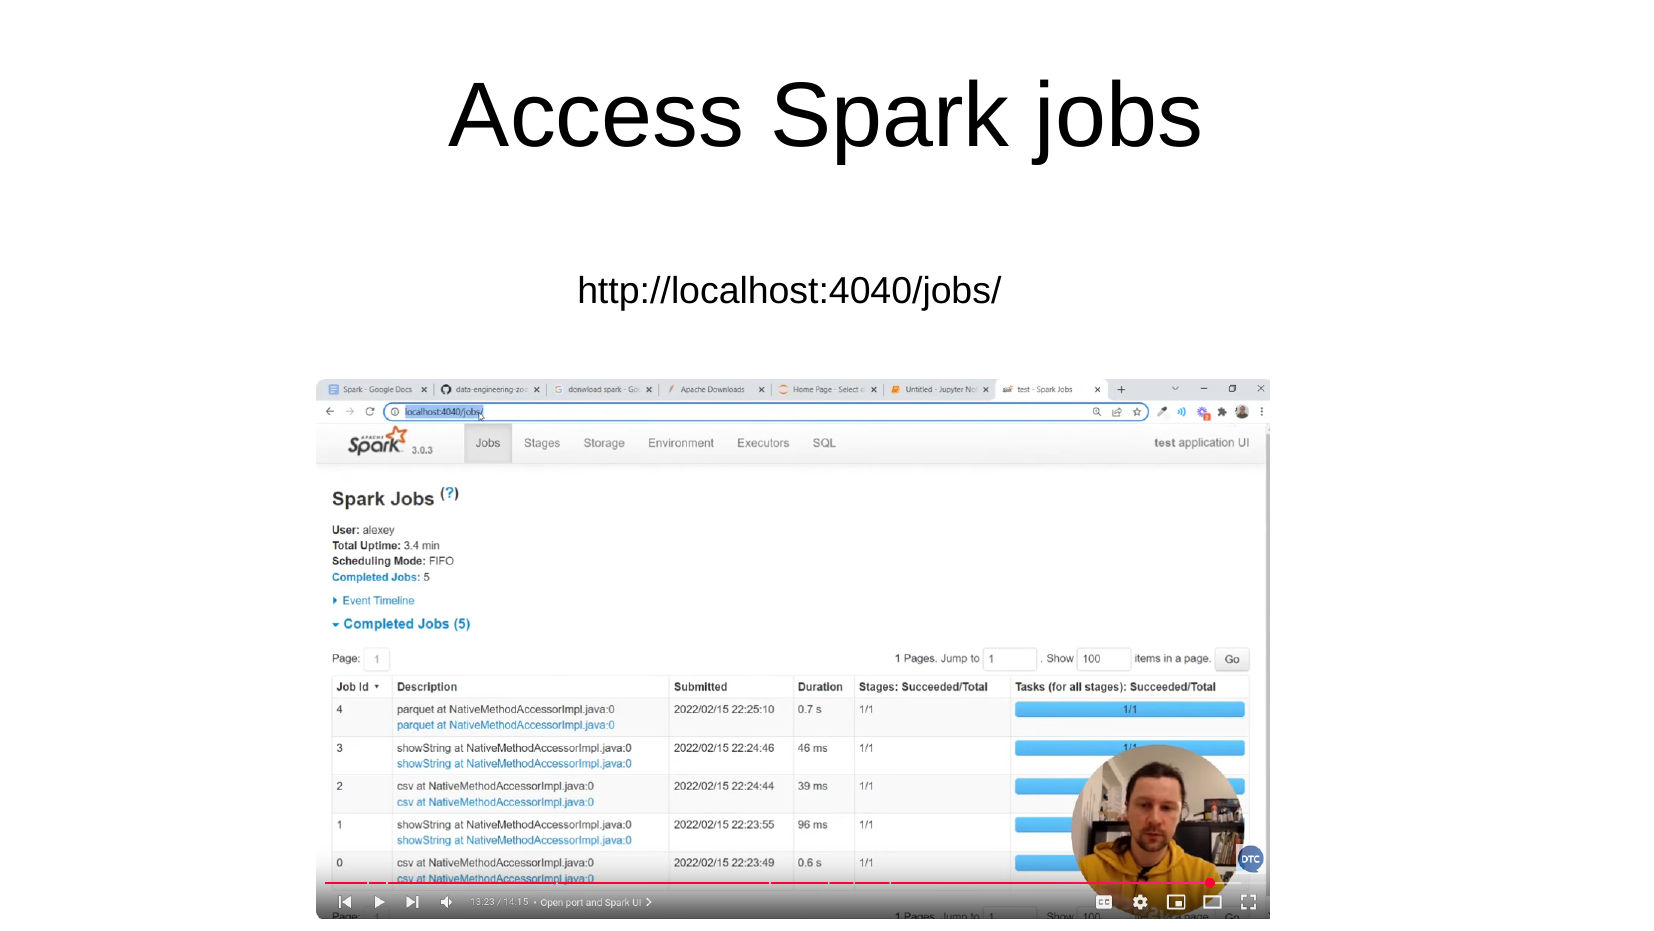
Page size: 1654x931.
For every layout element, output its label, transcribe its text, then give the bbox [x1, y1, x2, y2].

picture [300, 374, 1270, 919]
text_box http://localhost:4040/jobs/ [562, 262, 1018, 320]
title Access Spark jobs [82, 37, 1571, 193]
